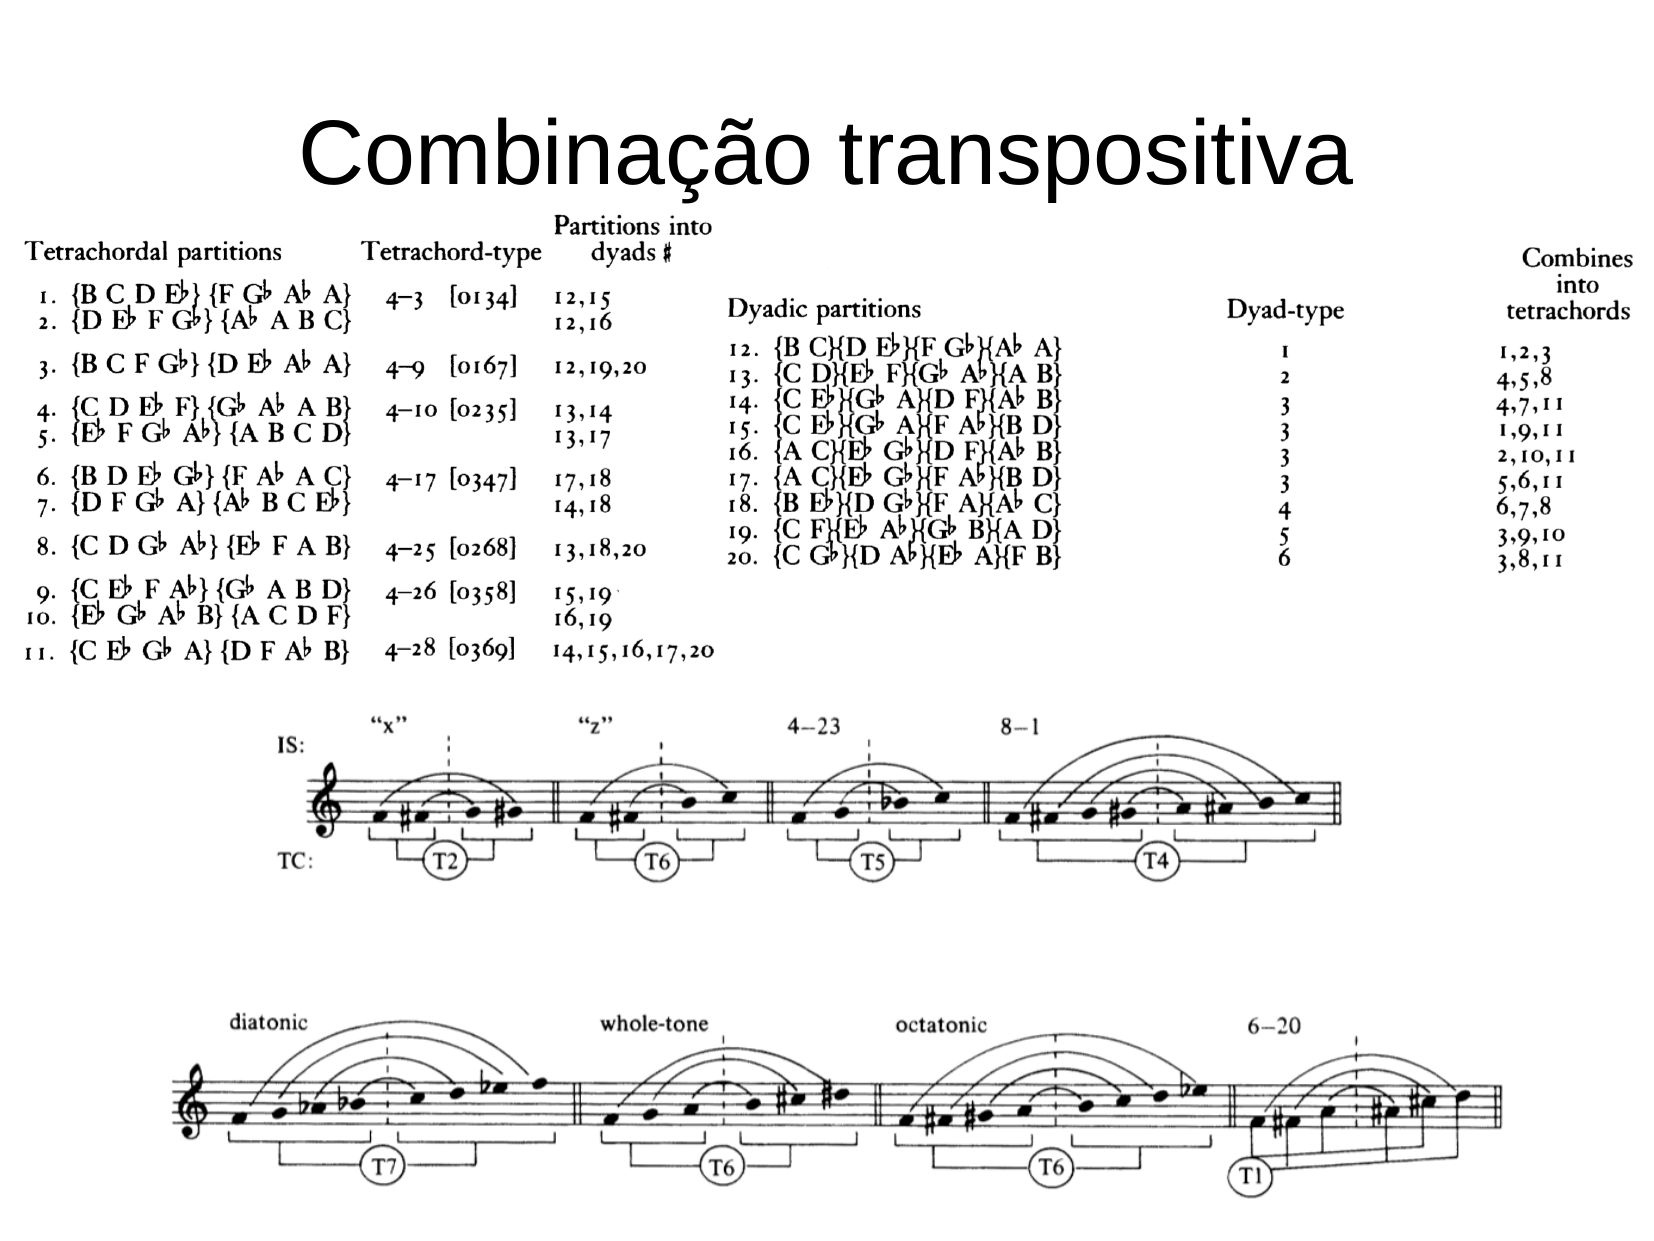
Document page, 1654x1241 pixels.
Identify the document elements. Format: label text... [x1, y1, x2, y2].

title Combinação transpositiva [82, 49, 1571, 212]
picture [5, 212, 1654, 1212]
